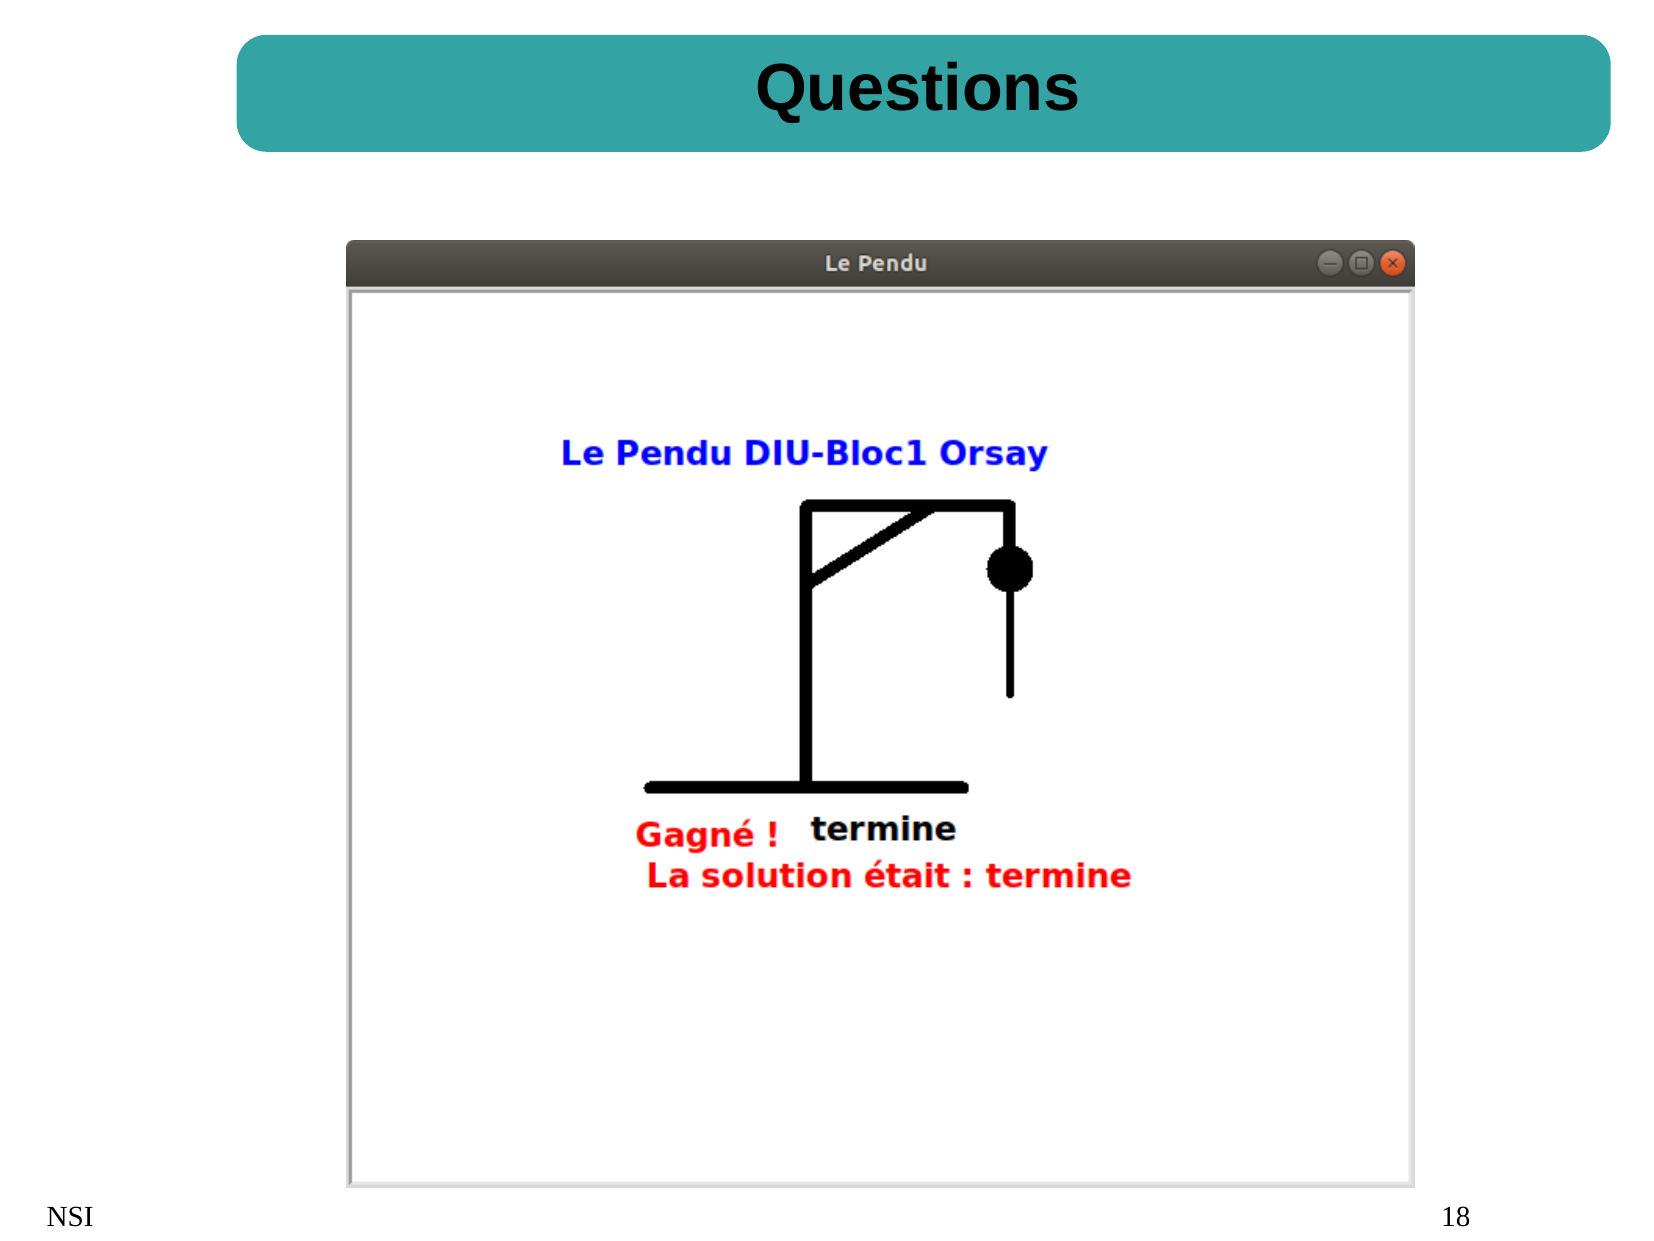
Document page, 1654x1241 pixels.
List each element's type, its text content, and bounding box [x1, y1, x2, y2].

picture [346, 240, 1415, 1188]
title Questions [238, 37, 1598, 137]
